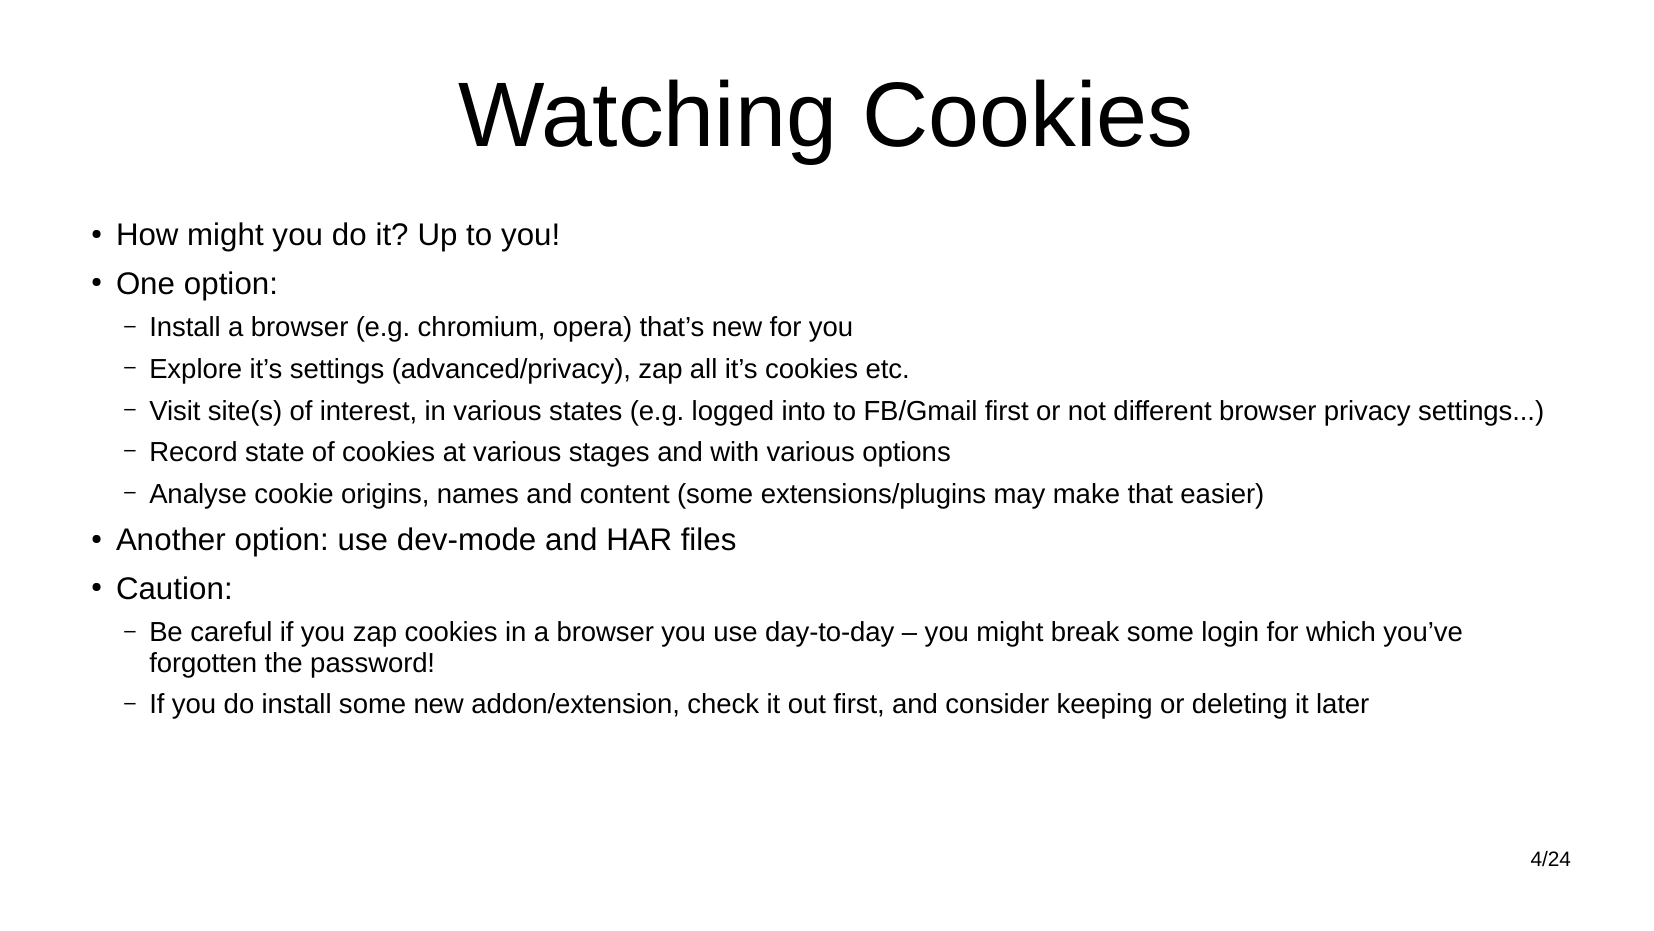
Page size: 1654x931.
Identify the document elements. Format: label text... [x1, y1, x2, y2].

list How might you do it? Up to you! One option: Install a browser (e.g. chromium, opera) that’s new for you Explore it’s settings (advanced/privacy), zap all it’s cookies etc. Visit site(s) of interest, in various states (e.g. logged into to FB/Gmail first or not different browser privacy settings...) Record state of cookies at various stages and with various options Analyse cookie origins, names and content (some extensions/plugins may make that easier) Another option: use dev-mode and HAR files Caution: Be careful if you zap cookies in a browser you use day-to-day – you might break some login for which you’ve forgotten the password! If you do install some new addon/extension, check it out first, and consider keeping or deleting it later [82, 217, 1571, 758]
title Watching Cookies [82, 37, 1571, 193]
